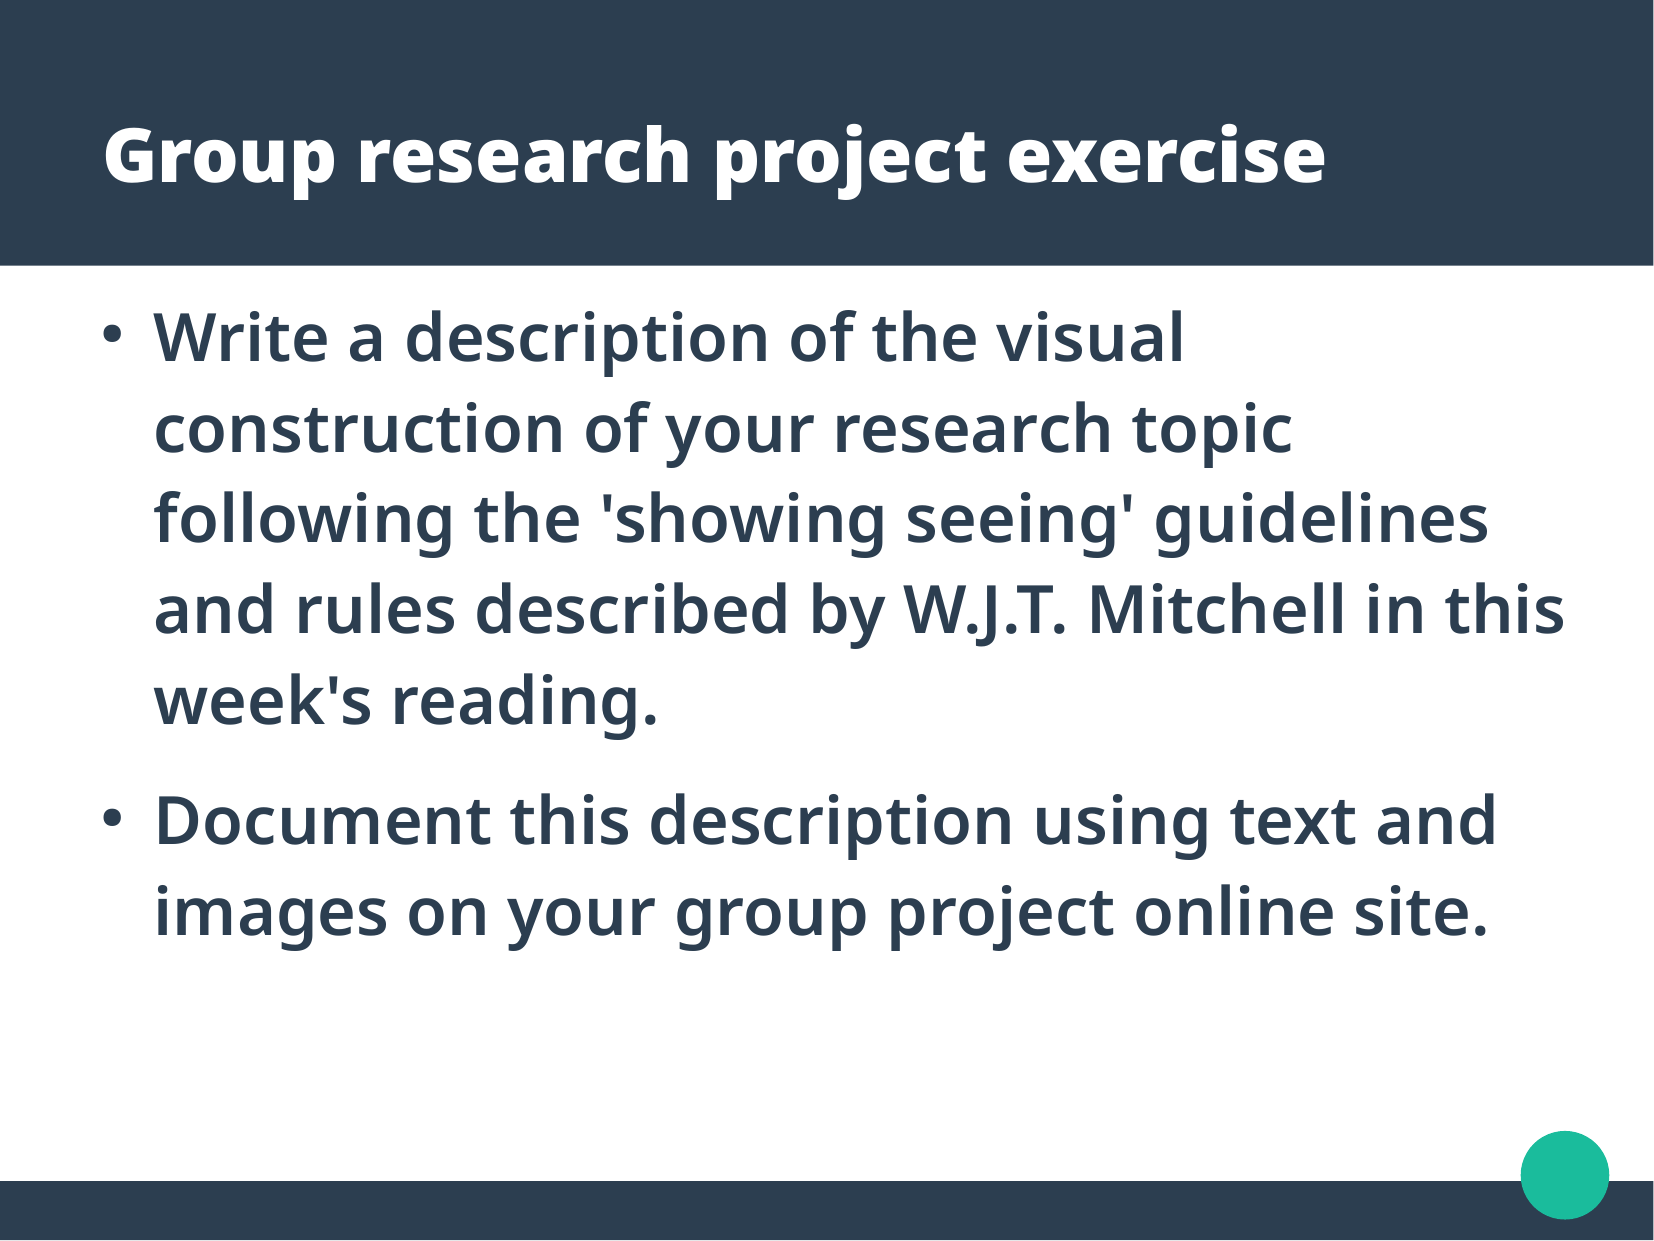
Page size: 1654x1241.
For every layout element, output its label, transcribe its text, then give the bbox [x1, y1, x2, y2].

title Group research project exercise [82, 49, 1571, 257]
list Write a description of the visual construction of your research topic following the 'showing seeing' guidelines and rules described by W.J.T. Mitchell in this week's reading. Document this description using text and images on your group project online site. [82, 290, 1571, 1010]
